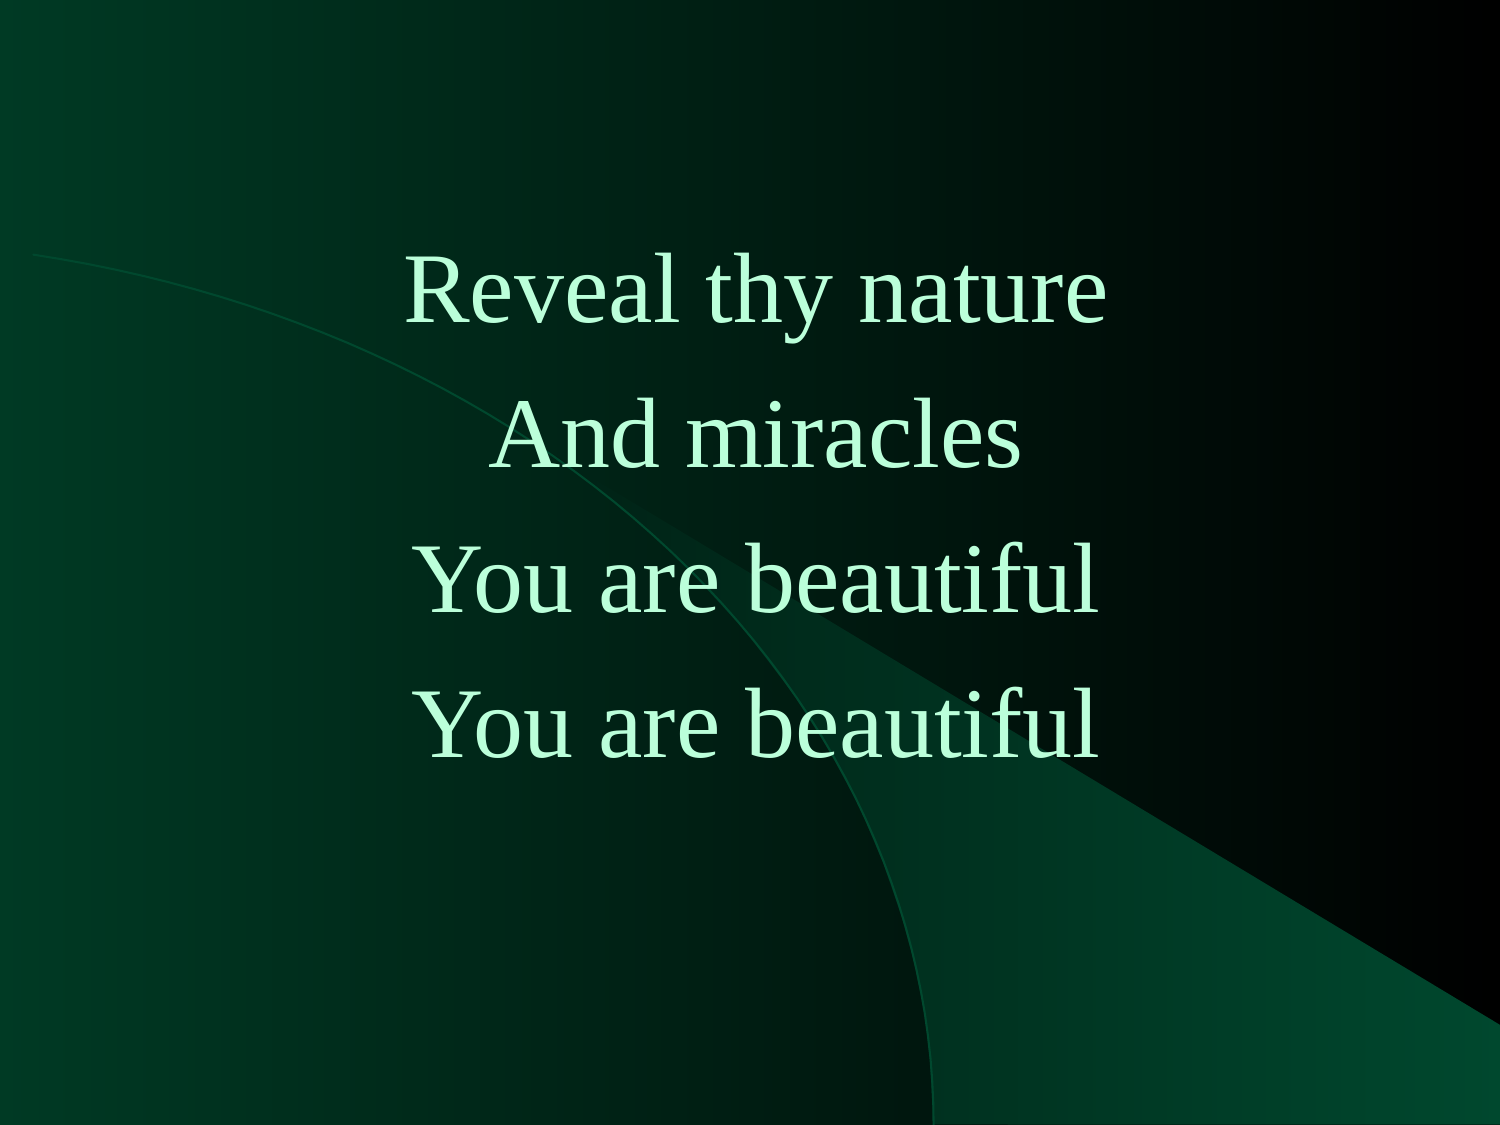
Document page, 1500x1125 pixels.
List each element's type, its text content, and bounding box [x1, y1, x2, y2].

subtitle Reveal thy nature And miracles You are beautiful You are beautiful [112, 149, 1401, 850]
